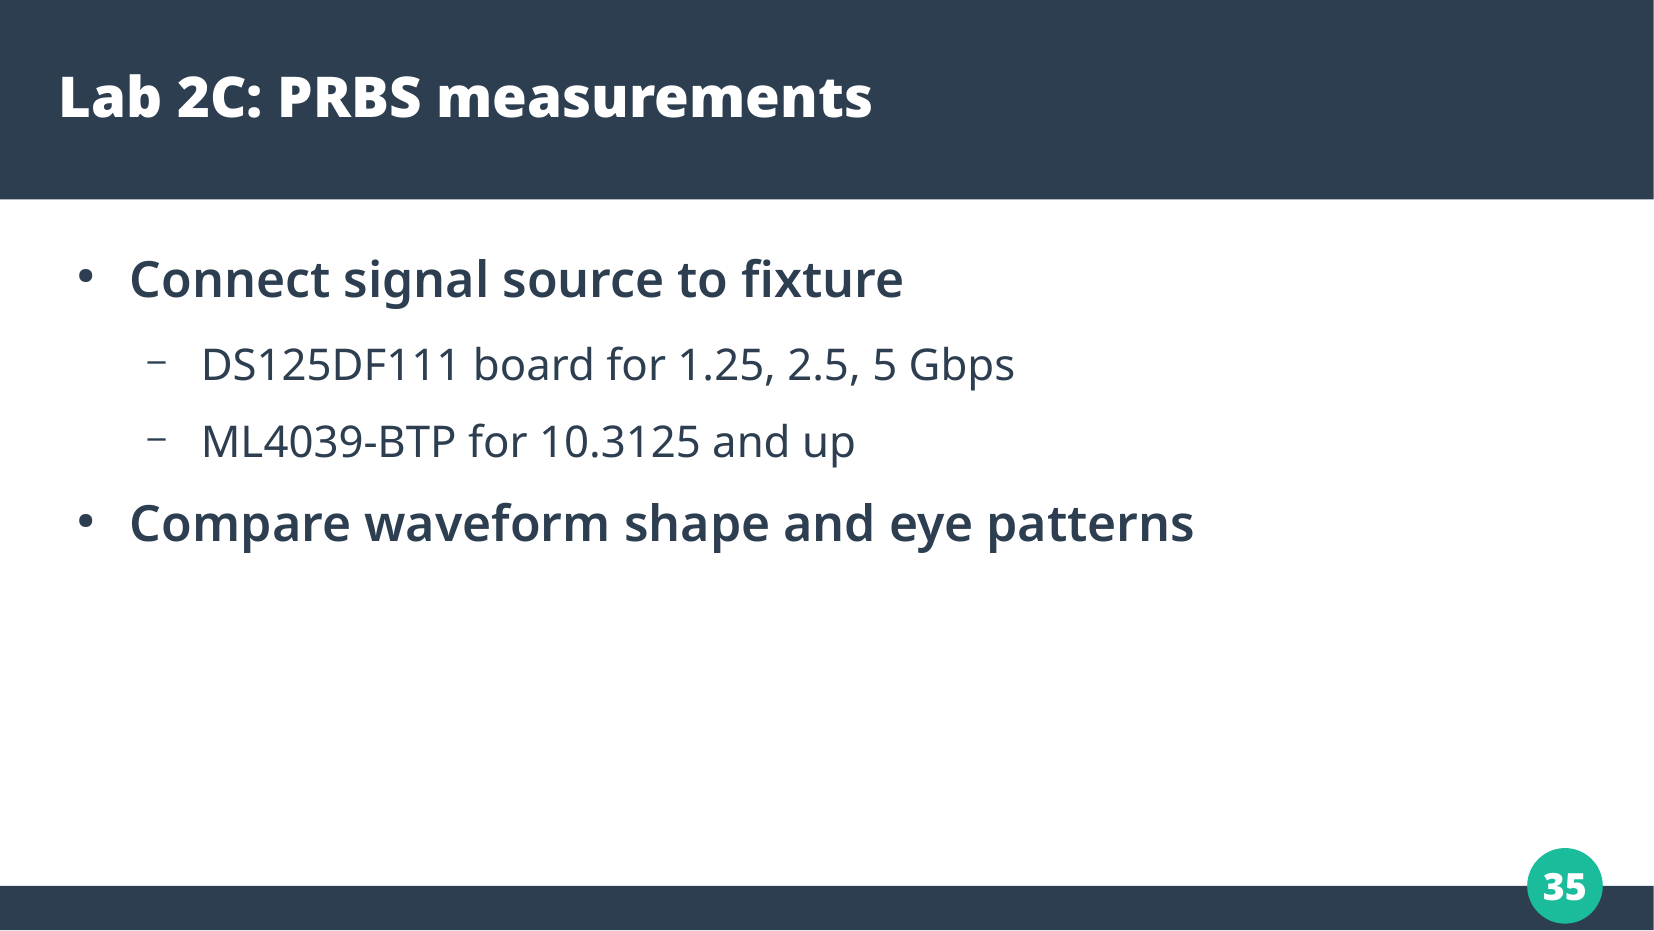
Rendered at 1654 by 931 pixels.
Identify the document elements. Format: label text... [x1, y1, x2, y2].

list Connect signal source to fixture DS125DF111 board for 1.25, 2.5, 5 Gbps ML4039-BTP for 10.3125 and up Compare waveform shape and eye patterns [59, 243, 1595, 864]
title Lab 2C: PRBS measurements [59, 37, 1595, 155]
